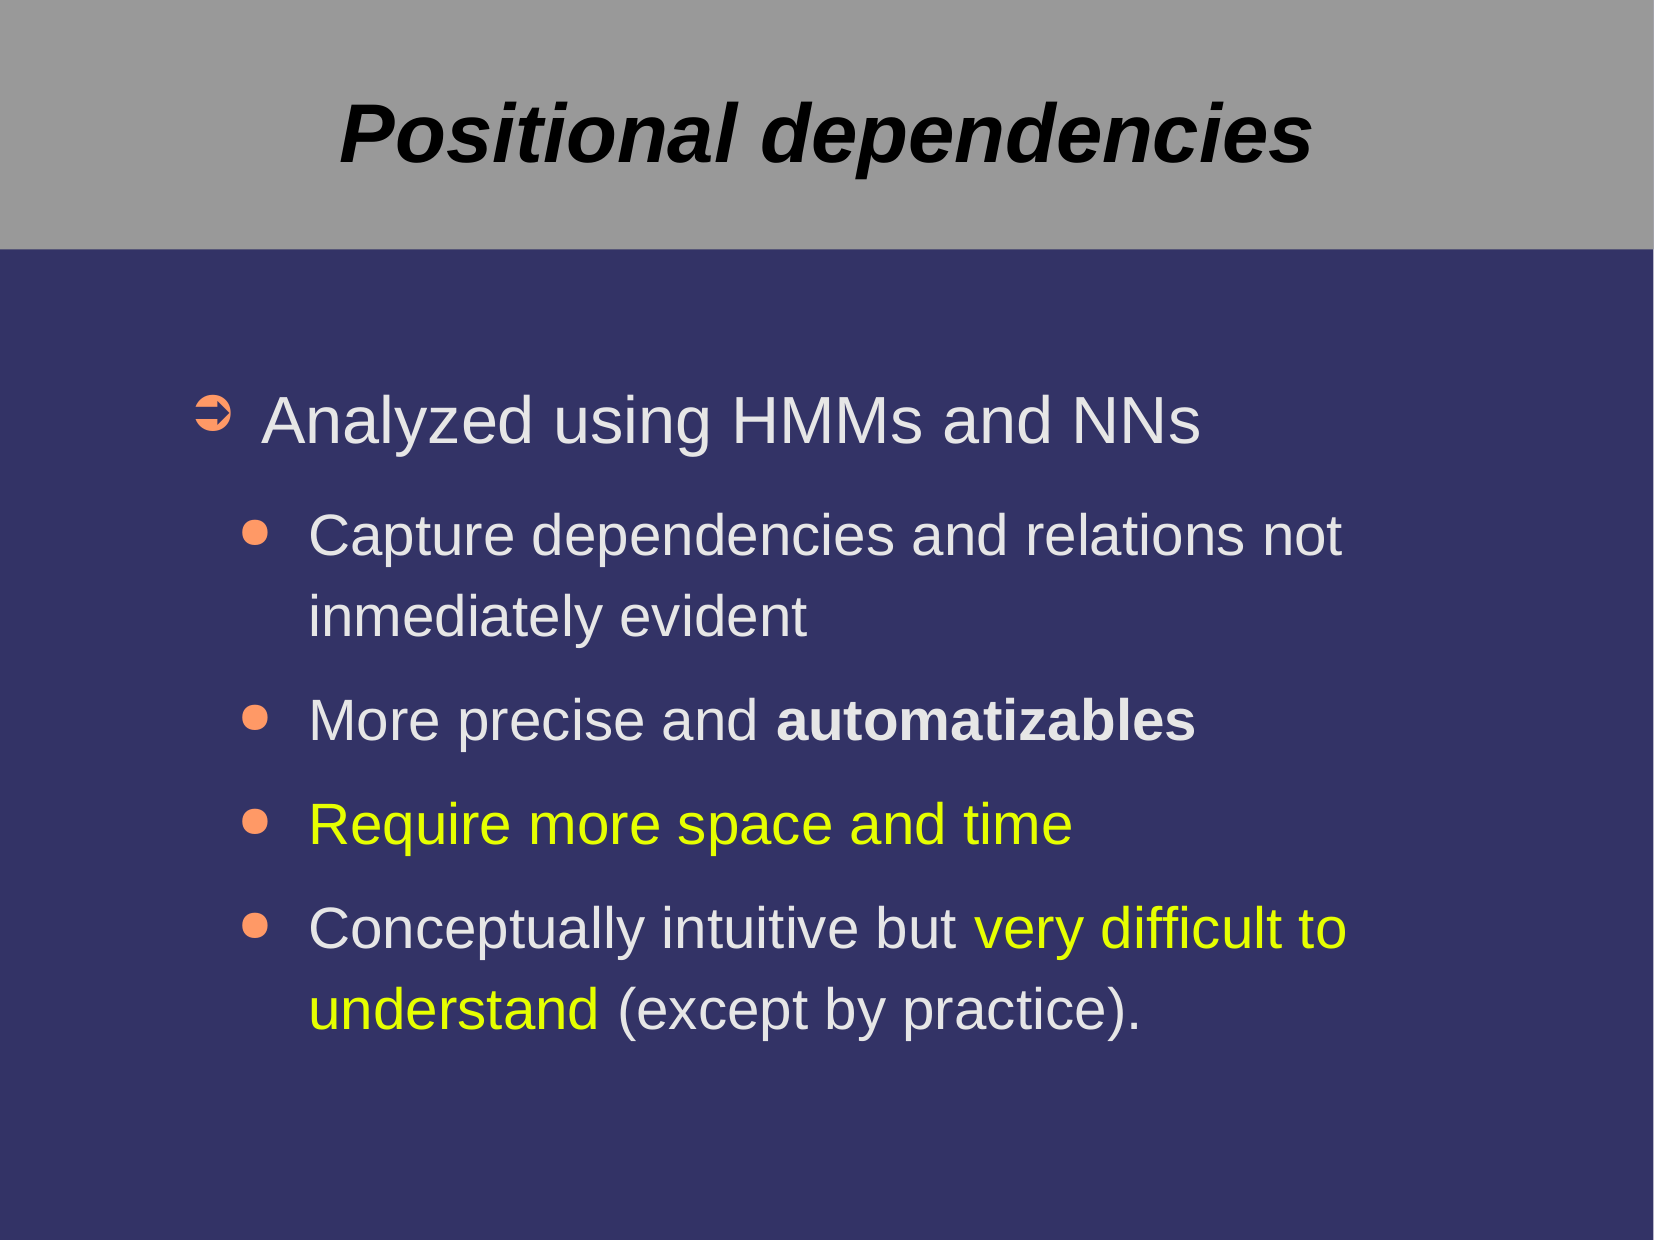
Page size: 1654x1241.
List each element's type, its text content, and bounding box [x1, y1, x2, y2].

title Positional dependencies [121, 19, 1534, 227]
list Analyzed using HMMs and NNs Capture dependencies and relations not inmediately evident More precise and automatizables Require more space and time Conceptually intuitive but very difficult to understand (except by practice). [178, 364, 1570, 1185]
